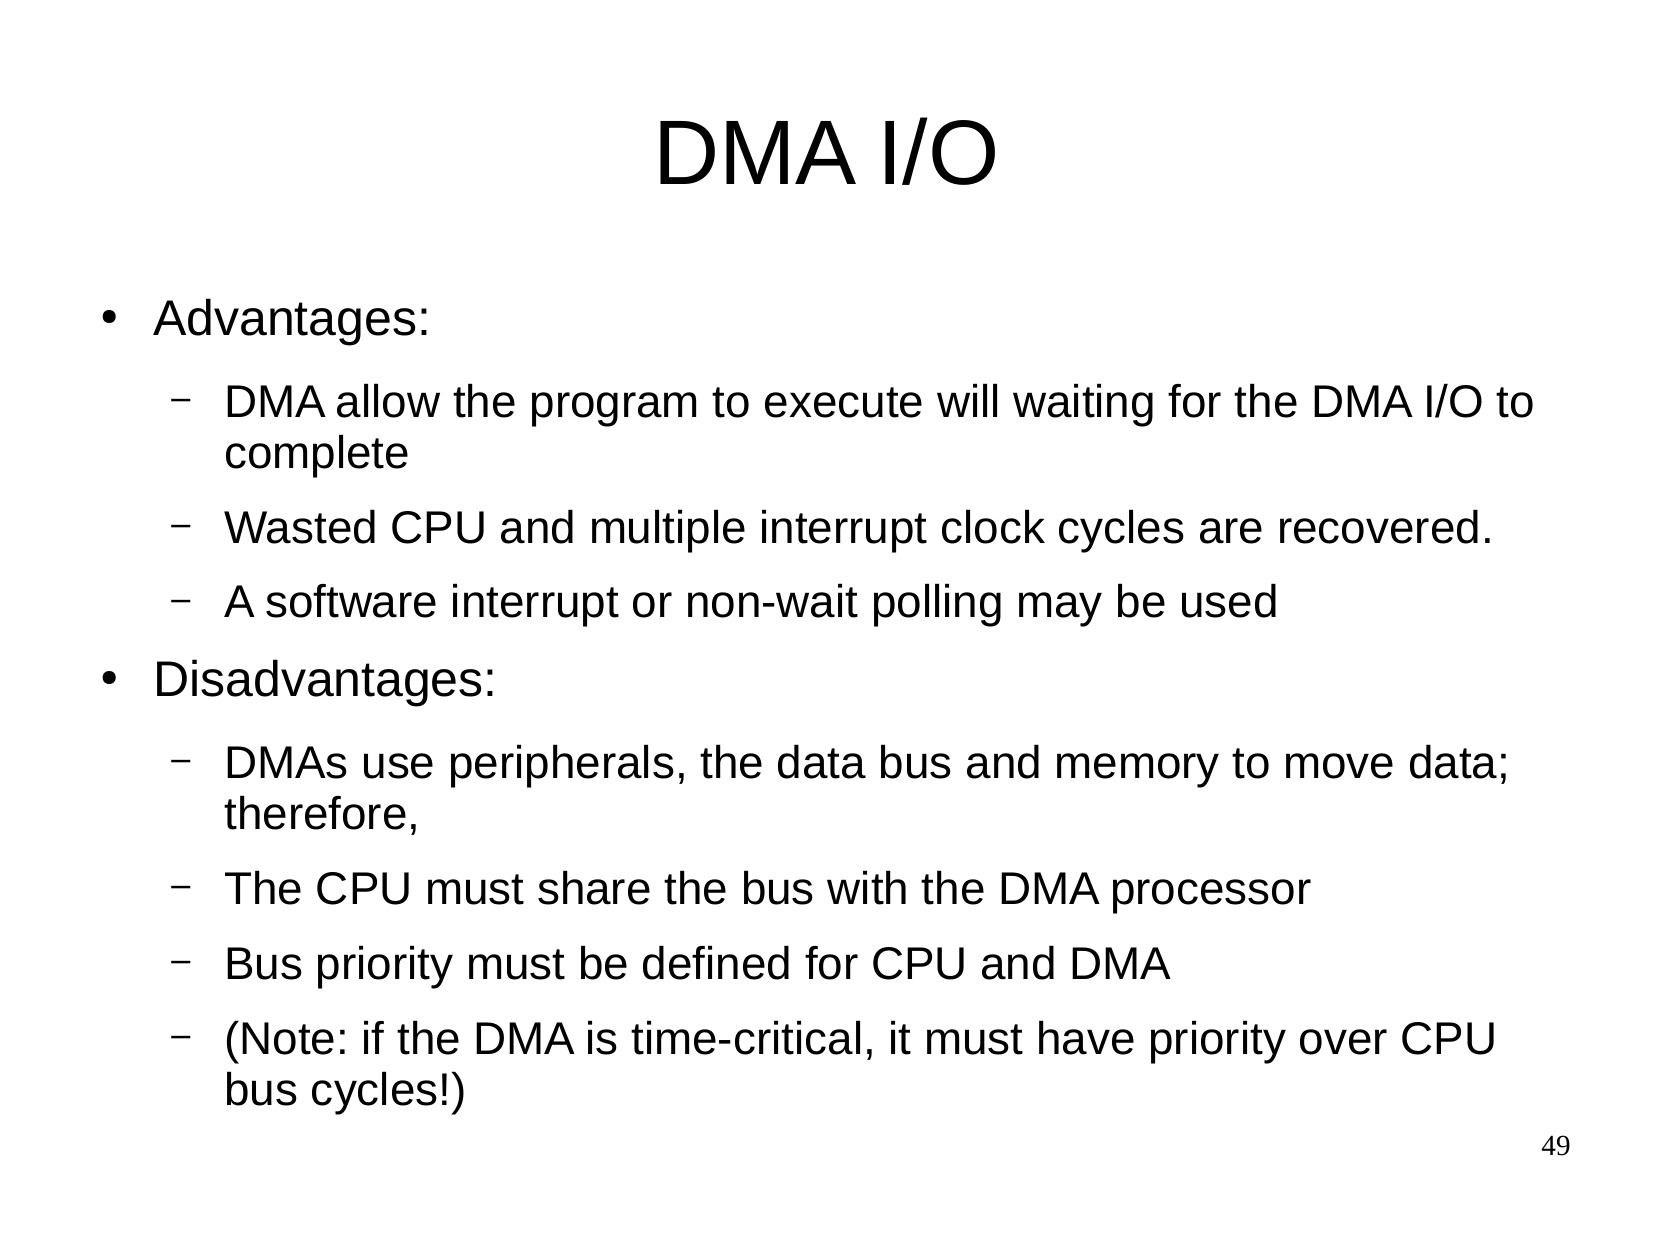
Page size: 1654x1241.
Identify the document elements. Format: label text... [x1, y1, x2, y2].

list Advantages: DMA allow the program to execute will waiting for the DMA I/O to complete Wasted CPU and multiple interrupt clock cycles are recovered. A software interrupt or non-wait polling may be used Disadvantages: DMAs use peripherals, the data bus and memory to move data; therefore, The CPU must share the bus with the DMA processor Bus priority must be defined for CPU and DMA (Note: if the DMA is time-critical, it must have priority over CPU bus cycles!) [82, 290, 1538, 1156]
title DMA I/O [82, 49, 1571, 257]
